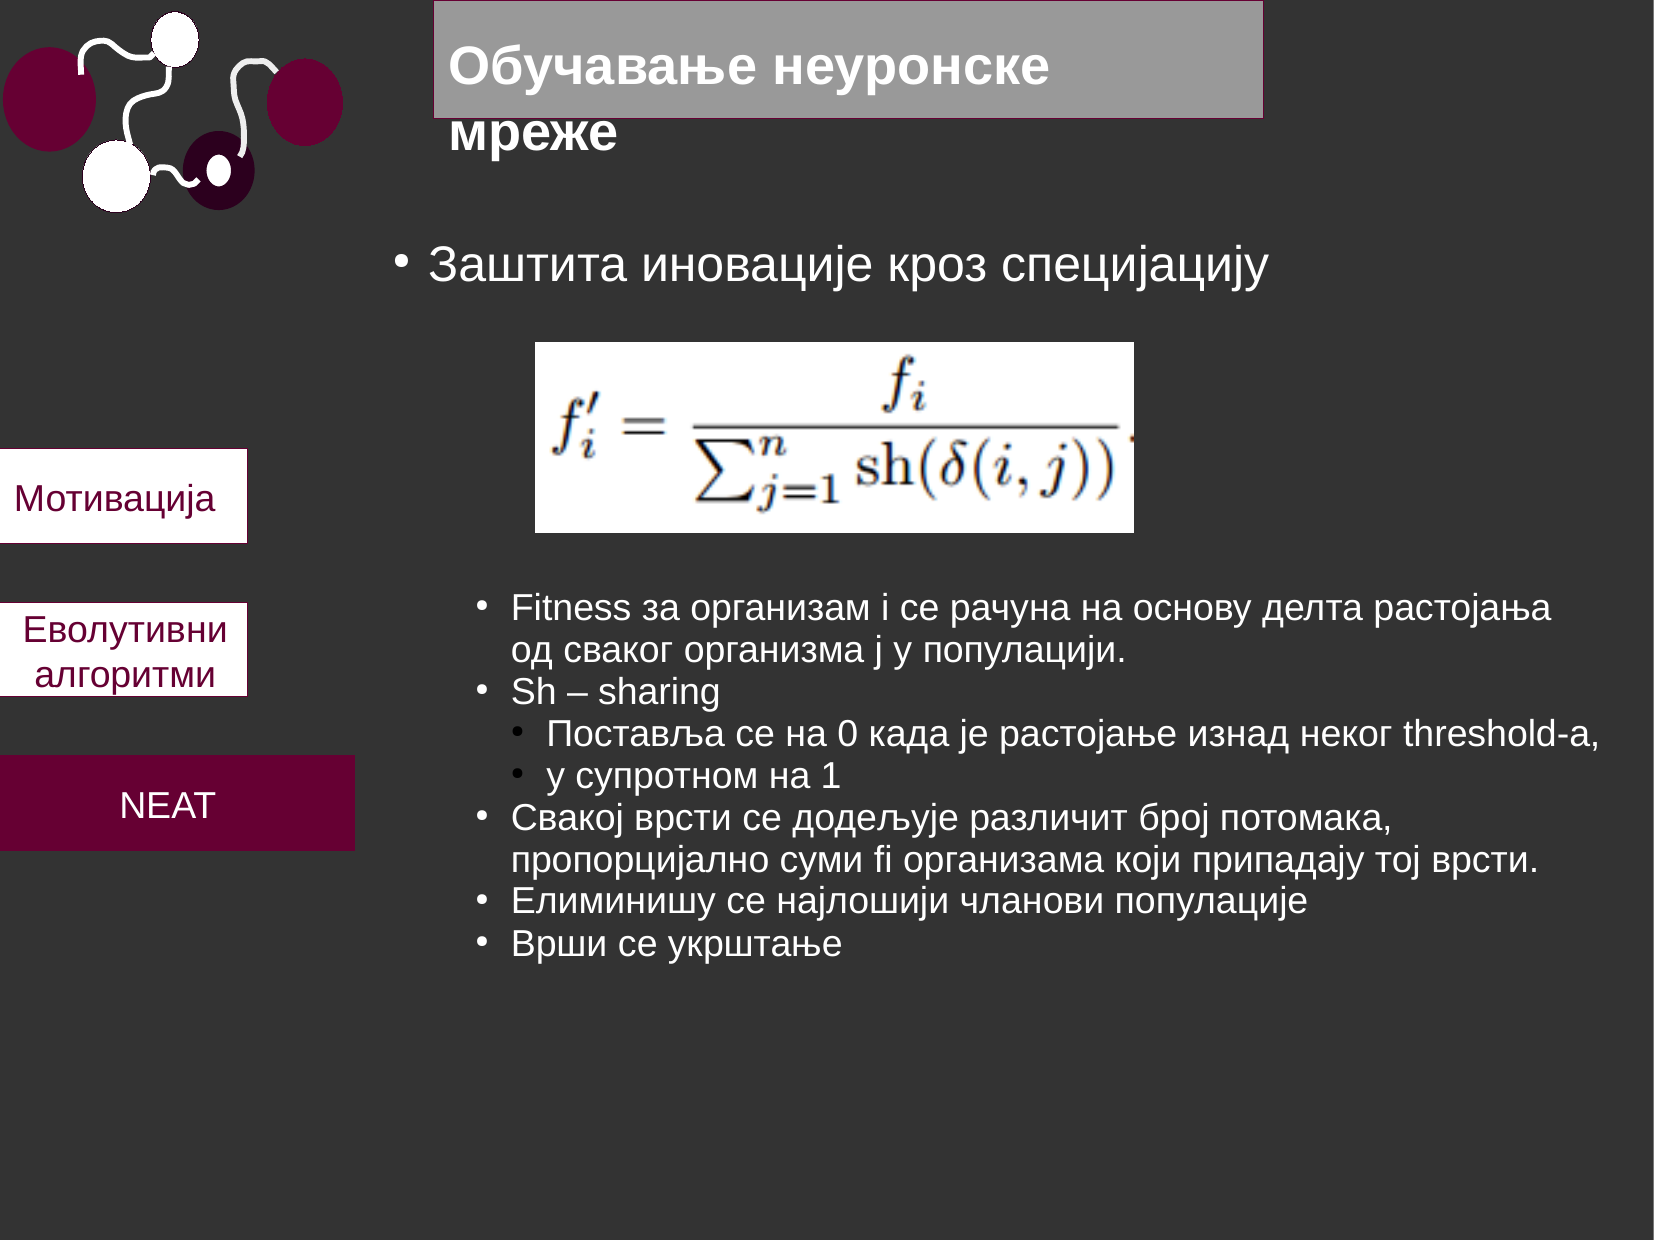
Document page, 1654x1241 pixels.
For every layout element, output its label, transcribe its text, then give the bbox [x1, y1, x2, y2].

text_box Заштита иновације кроз специјацију [377, 224, 1548, 319]
text_box [267, 58, 343, 146]
text_box Еволутивни алгоритми [0, 602, 248, 697]
text_box [11, 56, 88, 143]
text_box Fitness за организам i се рачуна на основу делта растојања од сваког организма ј у популацији. Sh – sharing Поставља се на 0 када је растојање изнад неког threshold-a, у супротном на 1 Свакој врсти се додељује различит број потомака, пропорцијално суми fi организама који припадају тој врсти. Елиминишу се најлошији чланови популације Врши се укрштање [460, 578, 1616, 1111]
text_box [82, 139, 151, 213]
text_box NEAT [0, 755, 355, 851]
text_box Мотивација [0, 448, 248, 544]
picture [535, 342, 1134, 533]
text_box [194, 142, 243, 199]
text_box [433, 0, 1264, 119]
text_box [150, 11, 200, 68]
